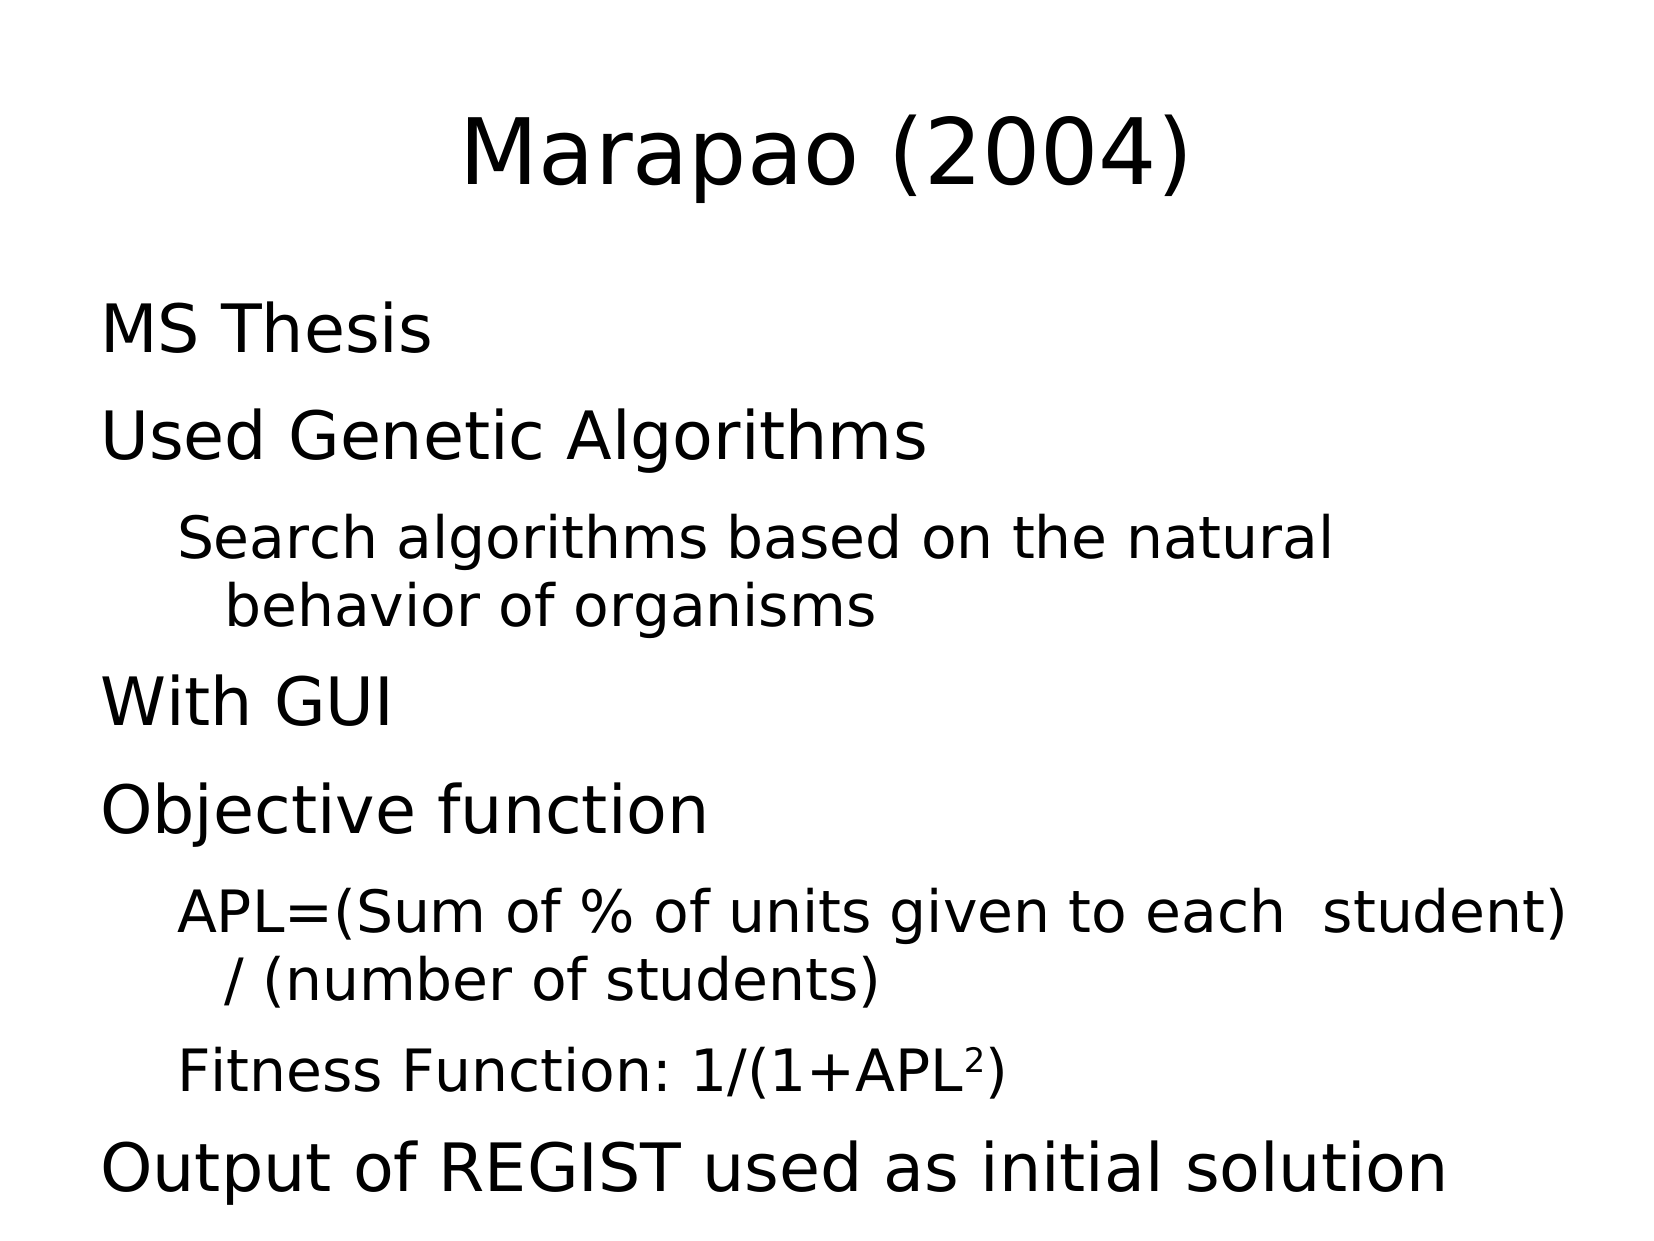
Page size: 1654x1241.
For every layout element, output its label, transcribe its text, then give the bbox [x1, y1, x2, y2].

list MS Thesis Used Genetic Algorithms Search algorithms based on the natural behavior of organisms With GUI Objective function APL=(Sum of % of units given to each student) / (number of students) Fitness Function: 1/(1+APL2) Output of REGIST used as initial solution [82, 290, 1571, 1209]
title Marapao (2004) [82, 49, 1571, 257]
